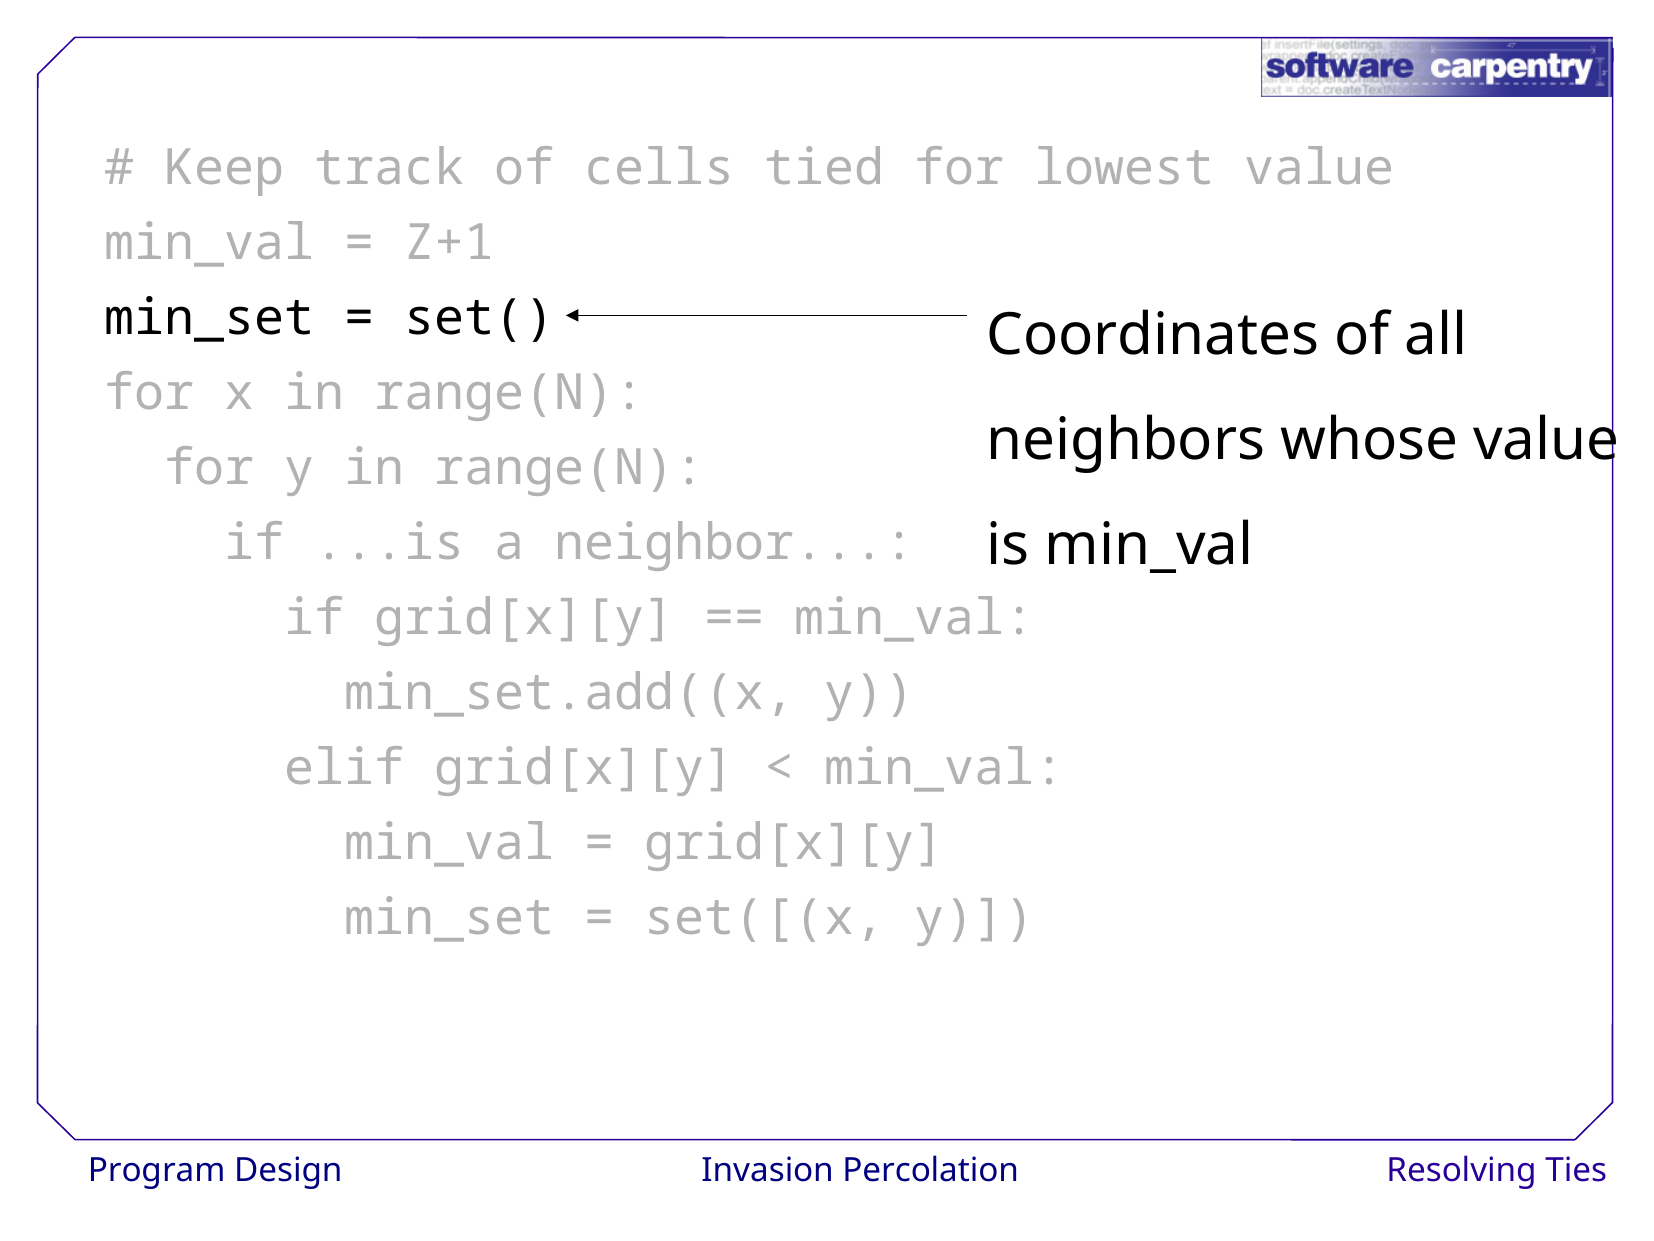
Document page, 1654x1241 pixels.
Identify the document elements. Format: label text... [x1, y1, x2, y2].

text_box Coordinates of all neighbors whose value is min_val [971, 253, 1612, 728]
text_box # Keep track of cells tied for lowest value min_val = Z+1 min_set = set() for x in range(N): for y in range(N): if ...is a neighbor...: if grid[x][y] == min_val: min_set.add((x, y)) elif grid[x][y] < min_val: min_val = grid[x][y] min_set = set([(x, y)]) [89, 112, 1508, 1117]
picture [1261, 39, 1613, 97]
